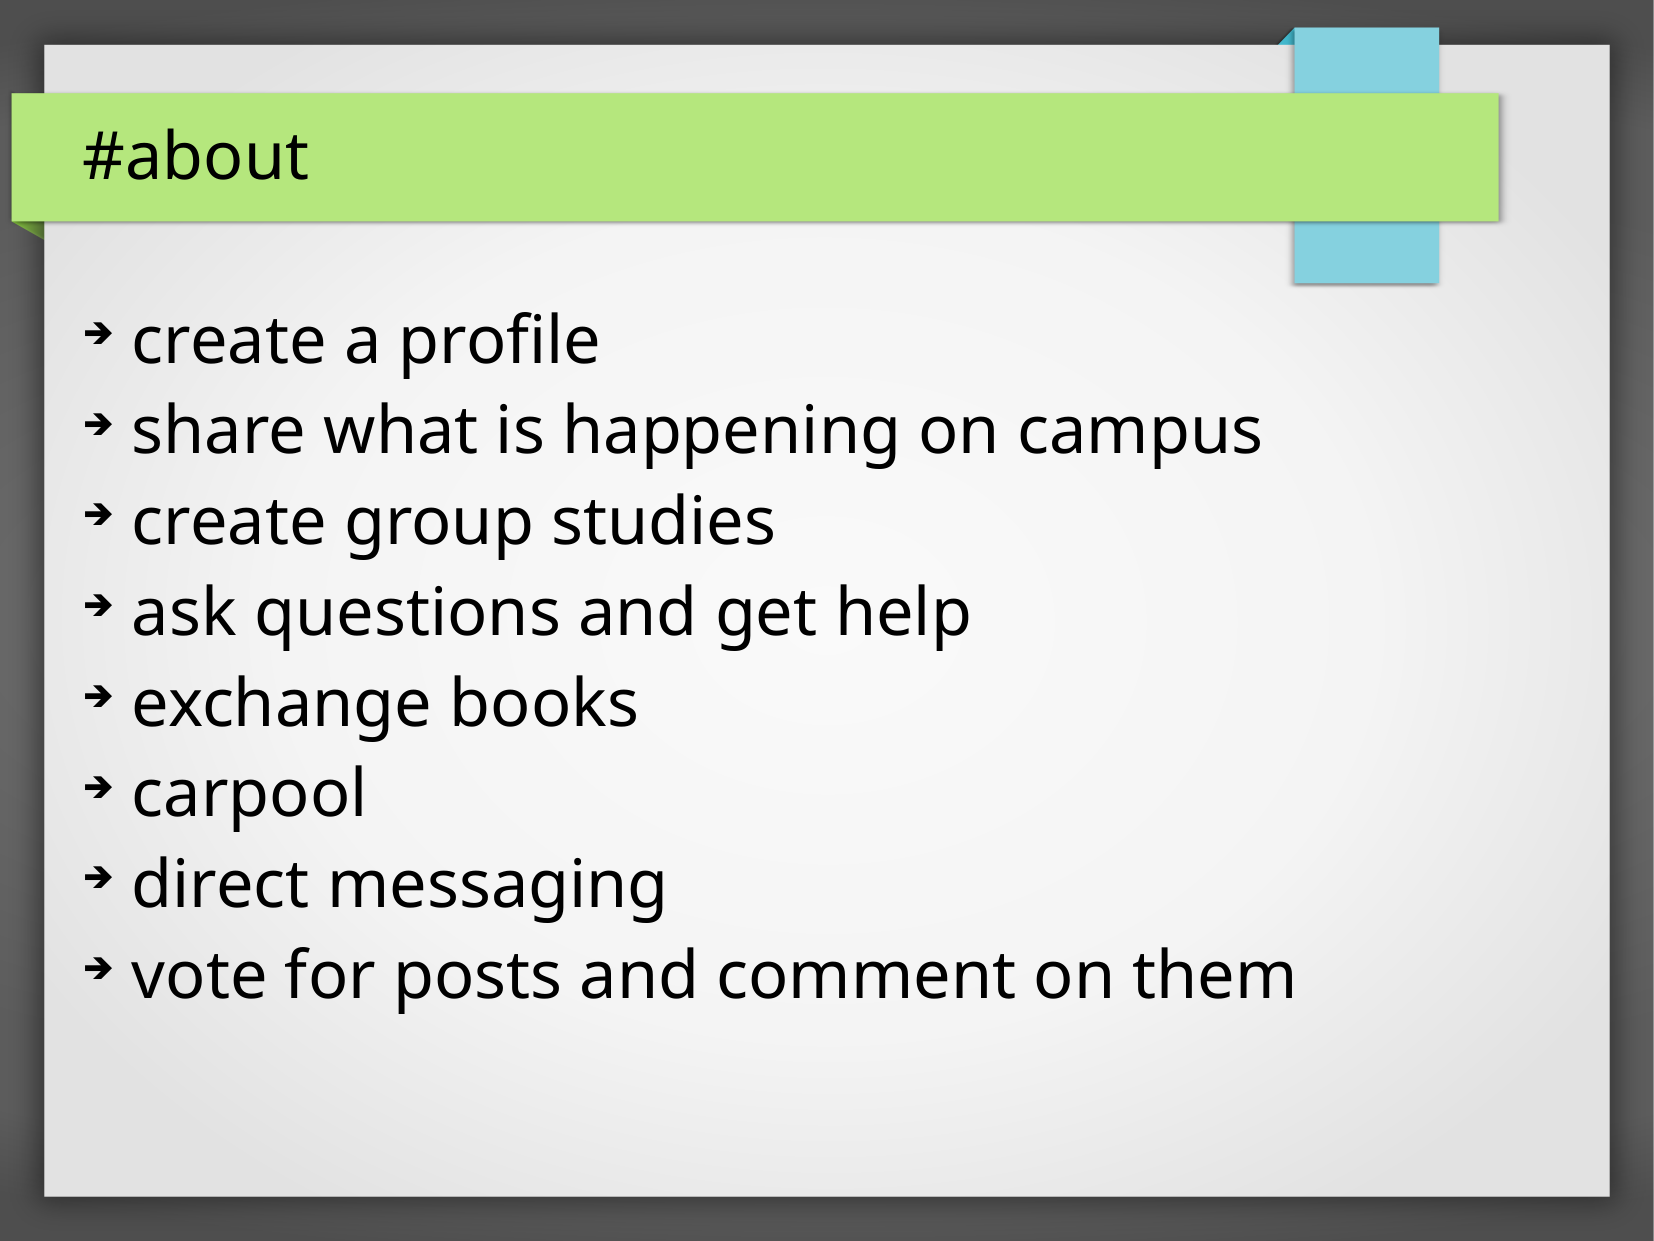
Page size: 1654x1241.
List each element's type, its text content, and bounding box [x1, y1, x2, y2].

picture [0, 0, 1654, 1241]
title #about [82, 94, 1264, 213]
subtitle create a profile share what is happening on campus create group studies ask questions and get help exchange books carpool direct messaging vote for posts and comment on them [82, 289, 1571, 1020]
